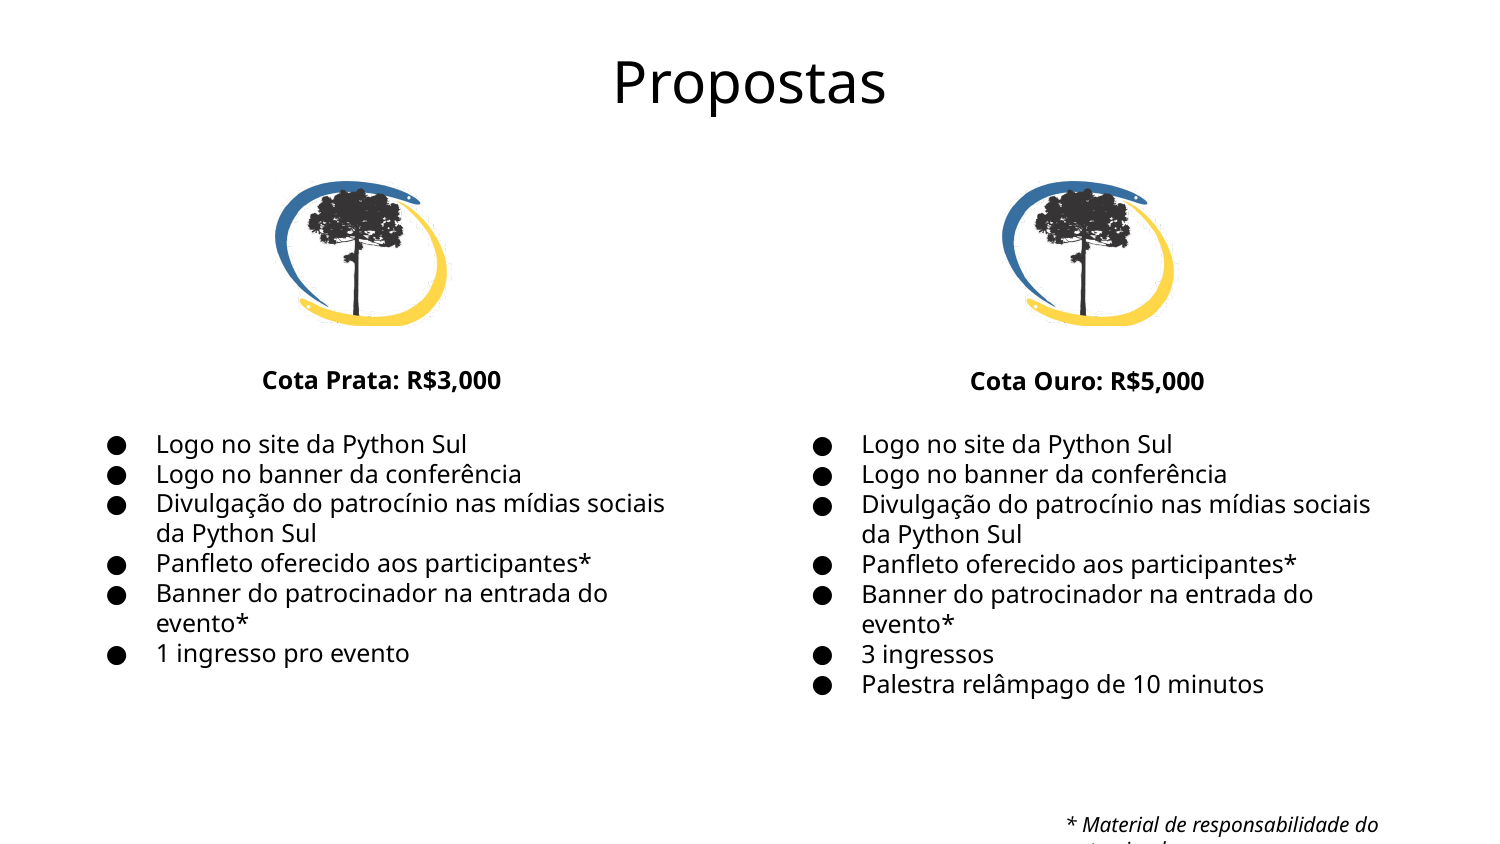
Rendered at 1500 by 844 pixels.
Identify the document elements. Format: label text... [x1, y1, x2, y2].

title Propostas [51, 29, 1449, 124]
picture [1002, 181, 1180, 326]
list Cota Ouro: R$5,000 Logo no site da Python Sul Logo no banner da conferência Divulgação do patrocínio nas mídias sociais da Python Sul Panfleto oferecido aos participantes* Banner do patrocinador na entrada do evento* 3 ingressos Palestra relâmpago de 10 minutos [771, 350, 1411, 773]
text_box * Material de responsabilidade do patrocinador [1049, 796, 1500, 844]
picture [275, 181, 453, 326]
list Cota Prata: R$3,000 Logo no site da Python Sul Logo no banner da conferência Divulgação do patrocínio nas mídias sociais da Python Sul Panfleto oferecido aos participantes* Banner do patrocinador na entrada do evento* 1 ingresso pro evento [65, 349, 705, 773]
